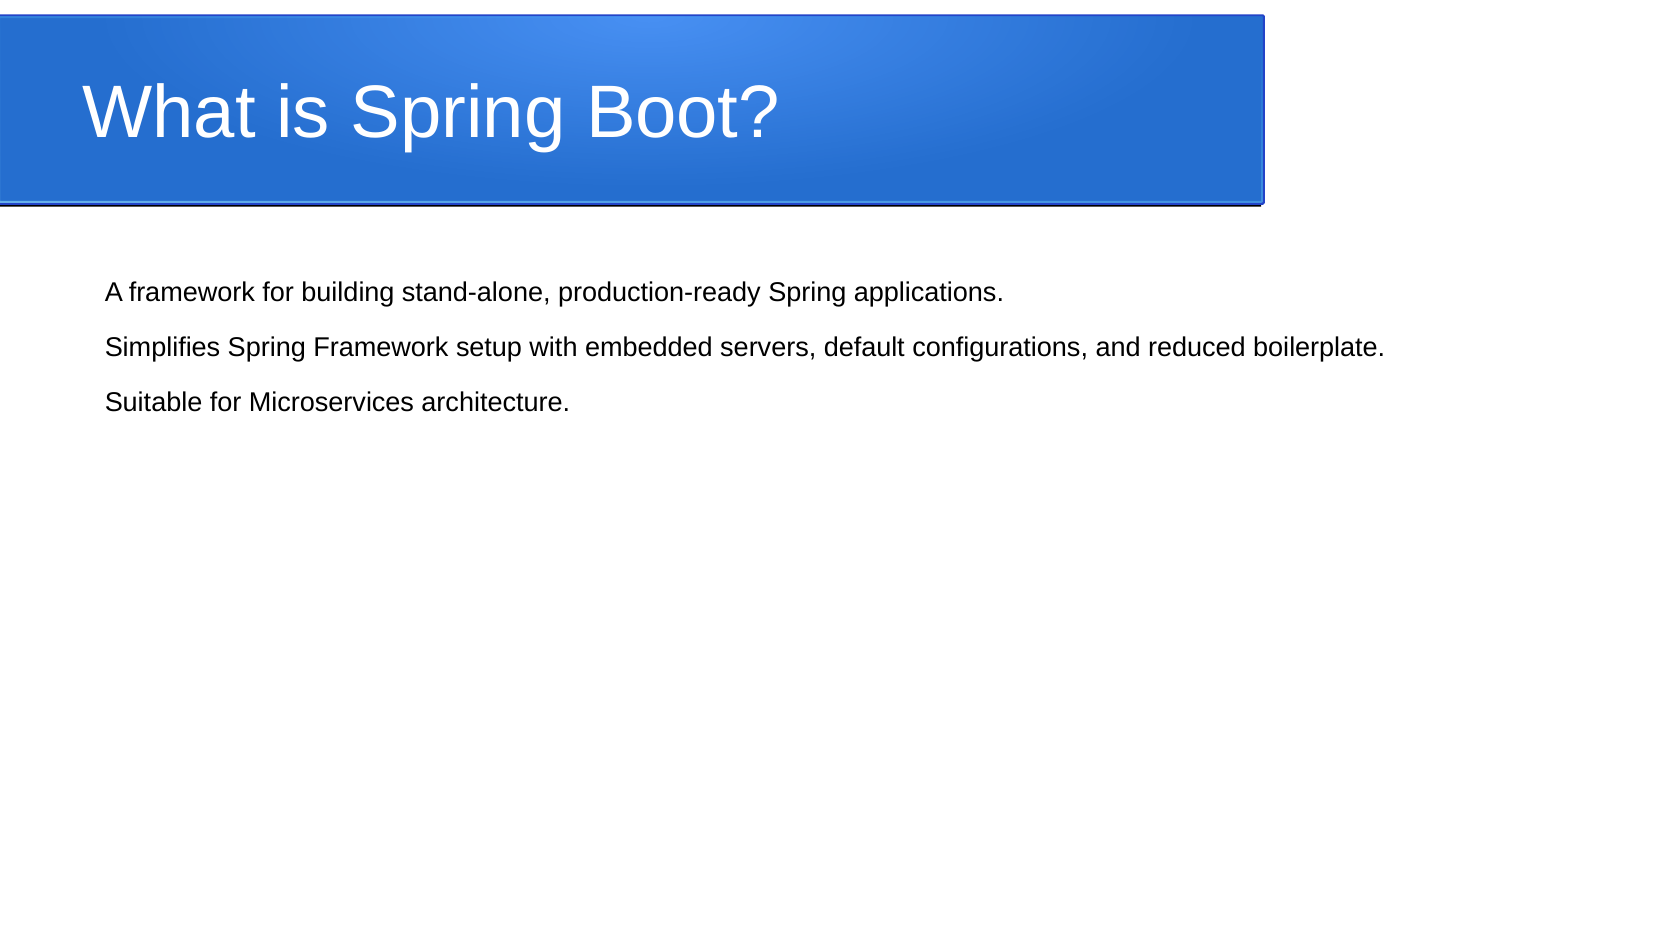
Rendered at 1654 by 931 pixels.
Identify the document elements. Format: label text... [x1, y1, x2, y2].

text_box A framework for building stand-alone, production-ready Spring applications. Simplifies Spring Framework setup with embedded servers, default configurations, and reduced boilerplate. Suitable for Microservices architecture. [90, 270, 1441, 558]
title What is Spring Boot? [82, 35, 1235, 189]
